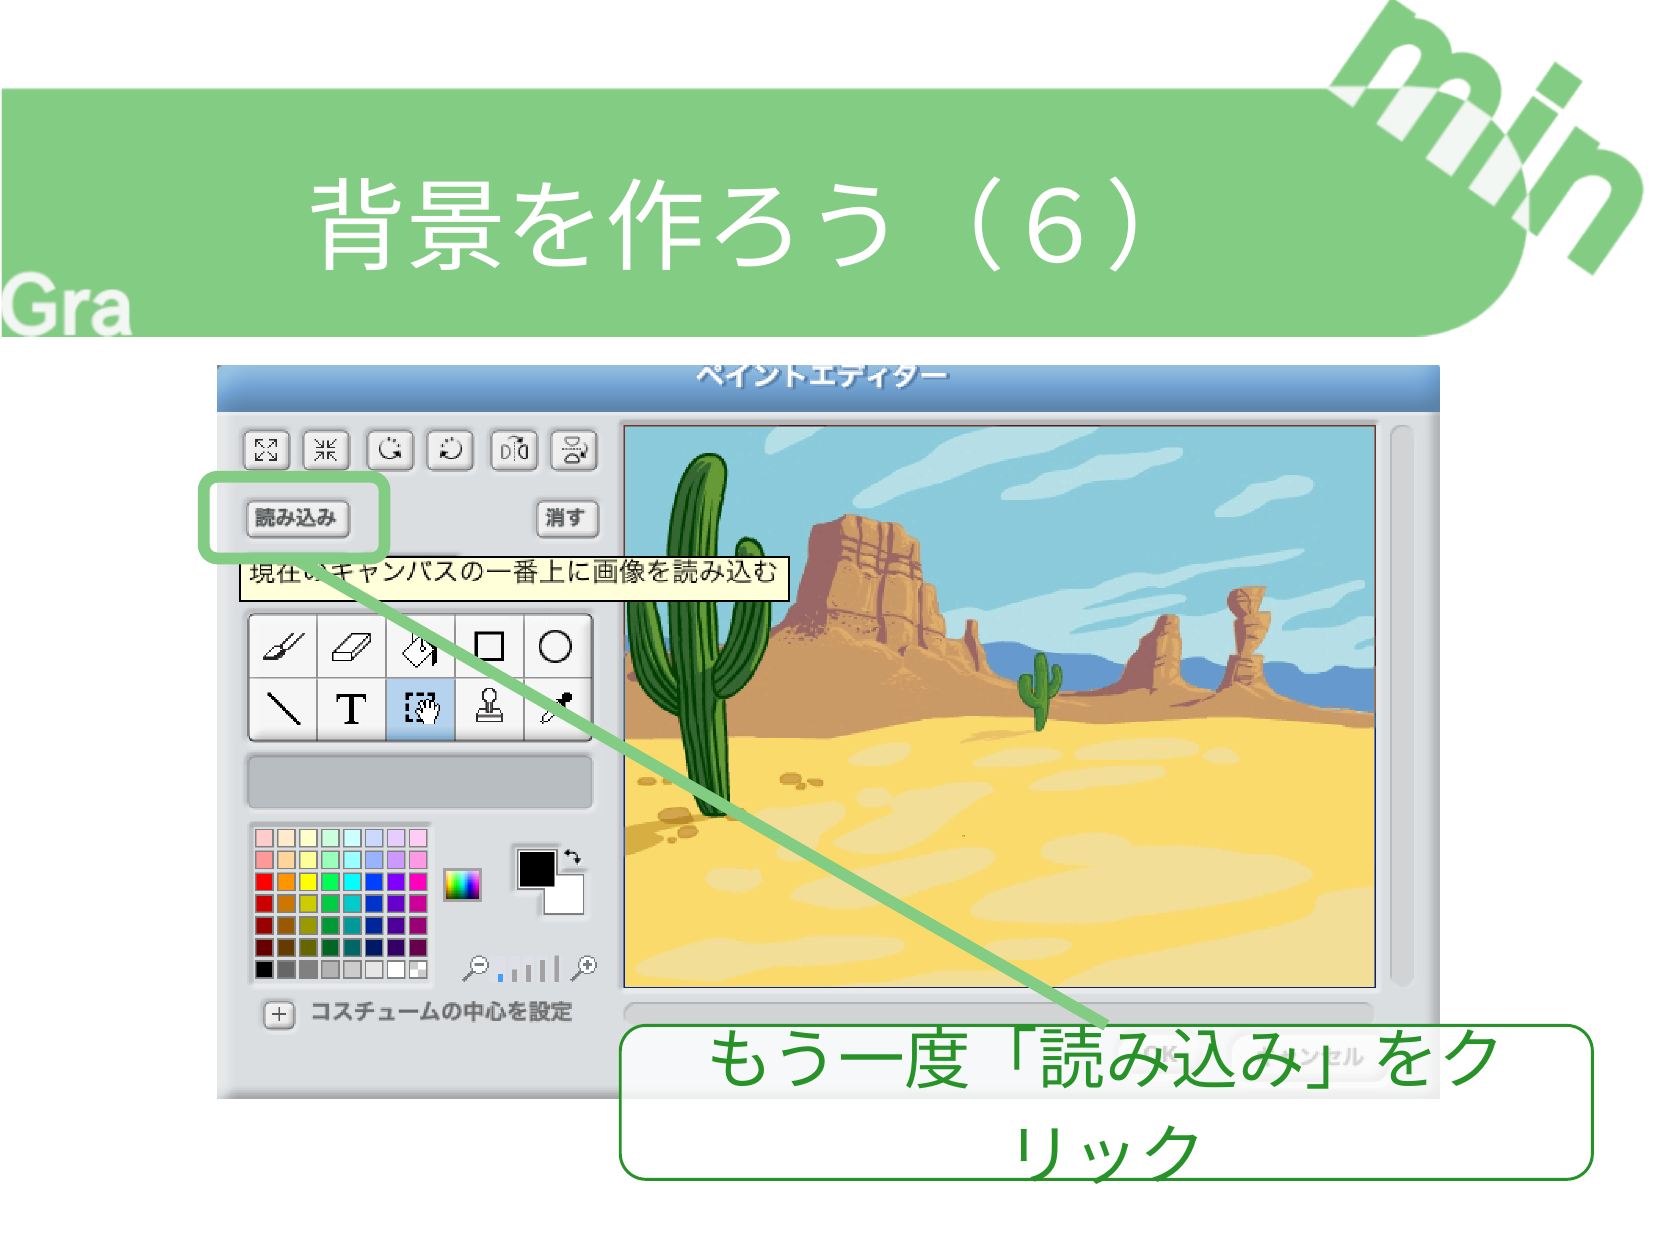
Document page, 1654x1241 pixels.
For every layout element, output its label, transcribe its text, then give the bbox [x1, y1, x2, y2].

picture [217, 565, 1092, 1099]
title 背景を作ろう（６） [11, 113, 1501, 324]
picture [1, 0, 1654, 337]
picture [217, 483, 378, 552]
picture [217, 365, 1440, 1025]
text_box もう一度「読み込み」をクリック [620, 1025, 1593, 1180]
